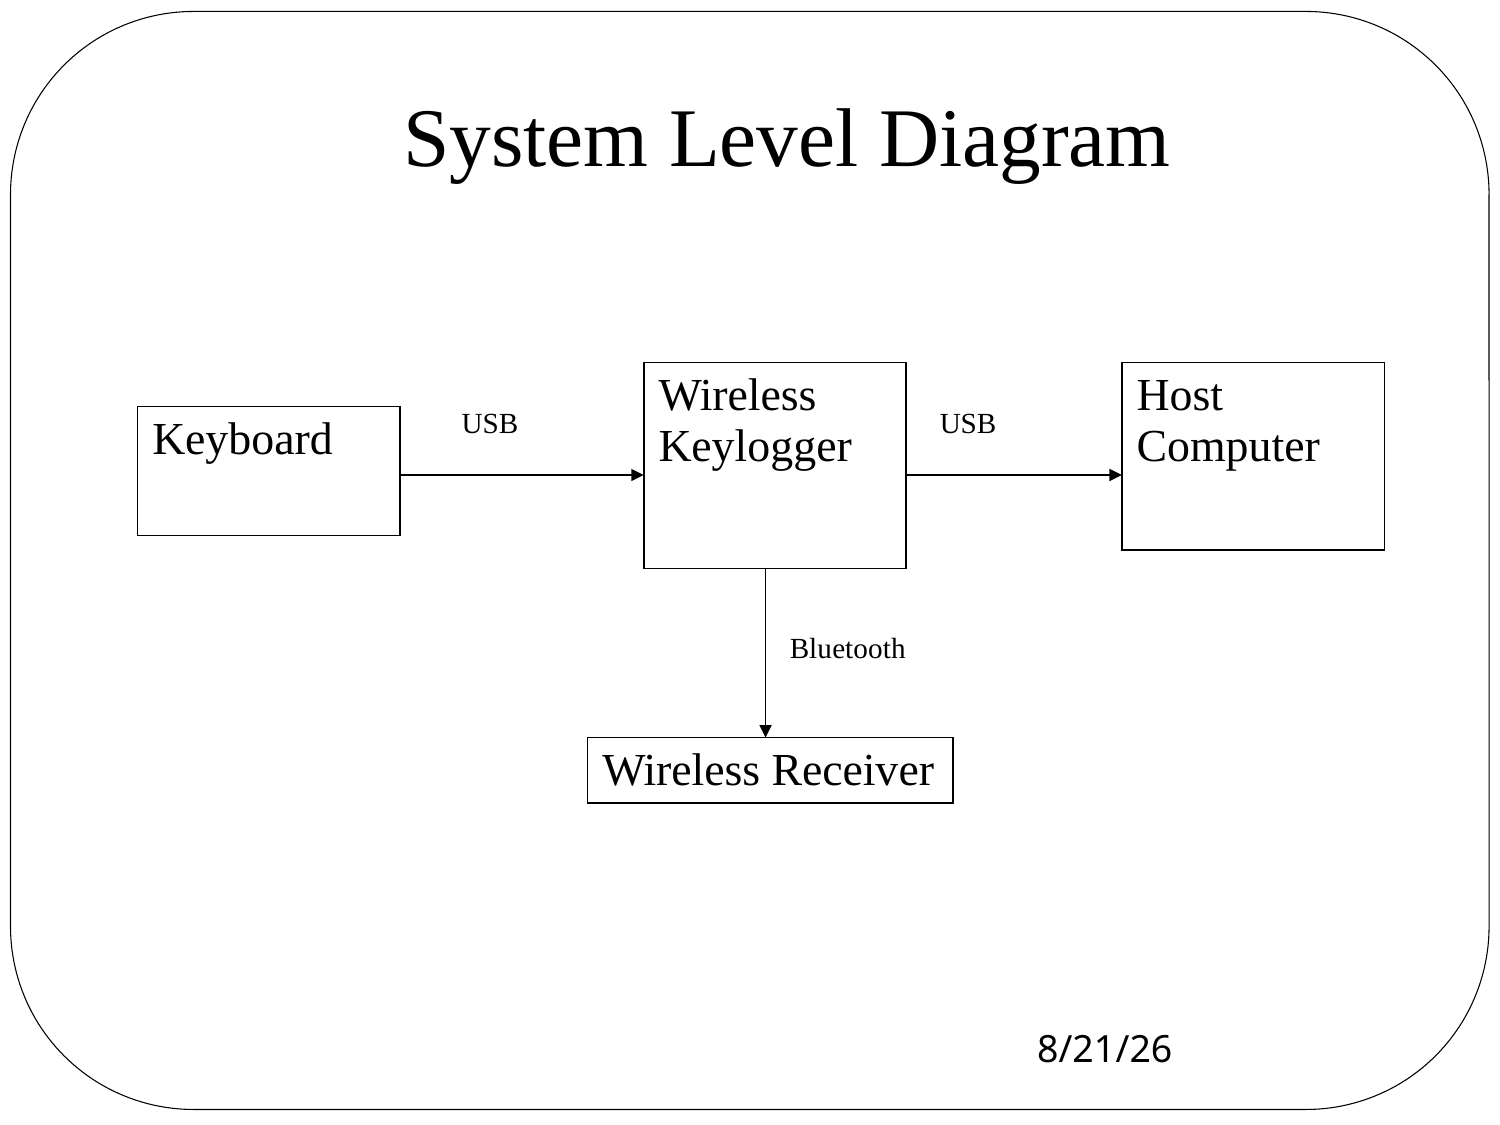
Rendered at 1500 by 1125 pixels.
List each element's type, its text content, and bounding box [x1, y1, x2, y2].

text_box USB [924, 399, 1085, 457]
text_box Keyboard [137, 406, 400, 536]
text_box Host Computer [1121, 362, 1385, 550]
text_box Wireless Receiver [587, 737, 954, 804]
text_box USB [446, 399, 607, 457]
text_box Wireless Keylogger [643, 362, 907, 569]
text_box Bluetooth [774, 624, 935, 682]
title System Level Diagram [150, 45, 1425, 233]
